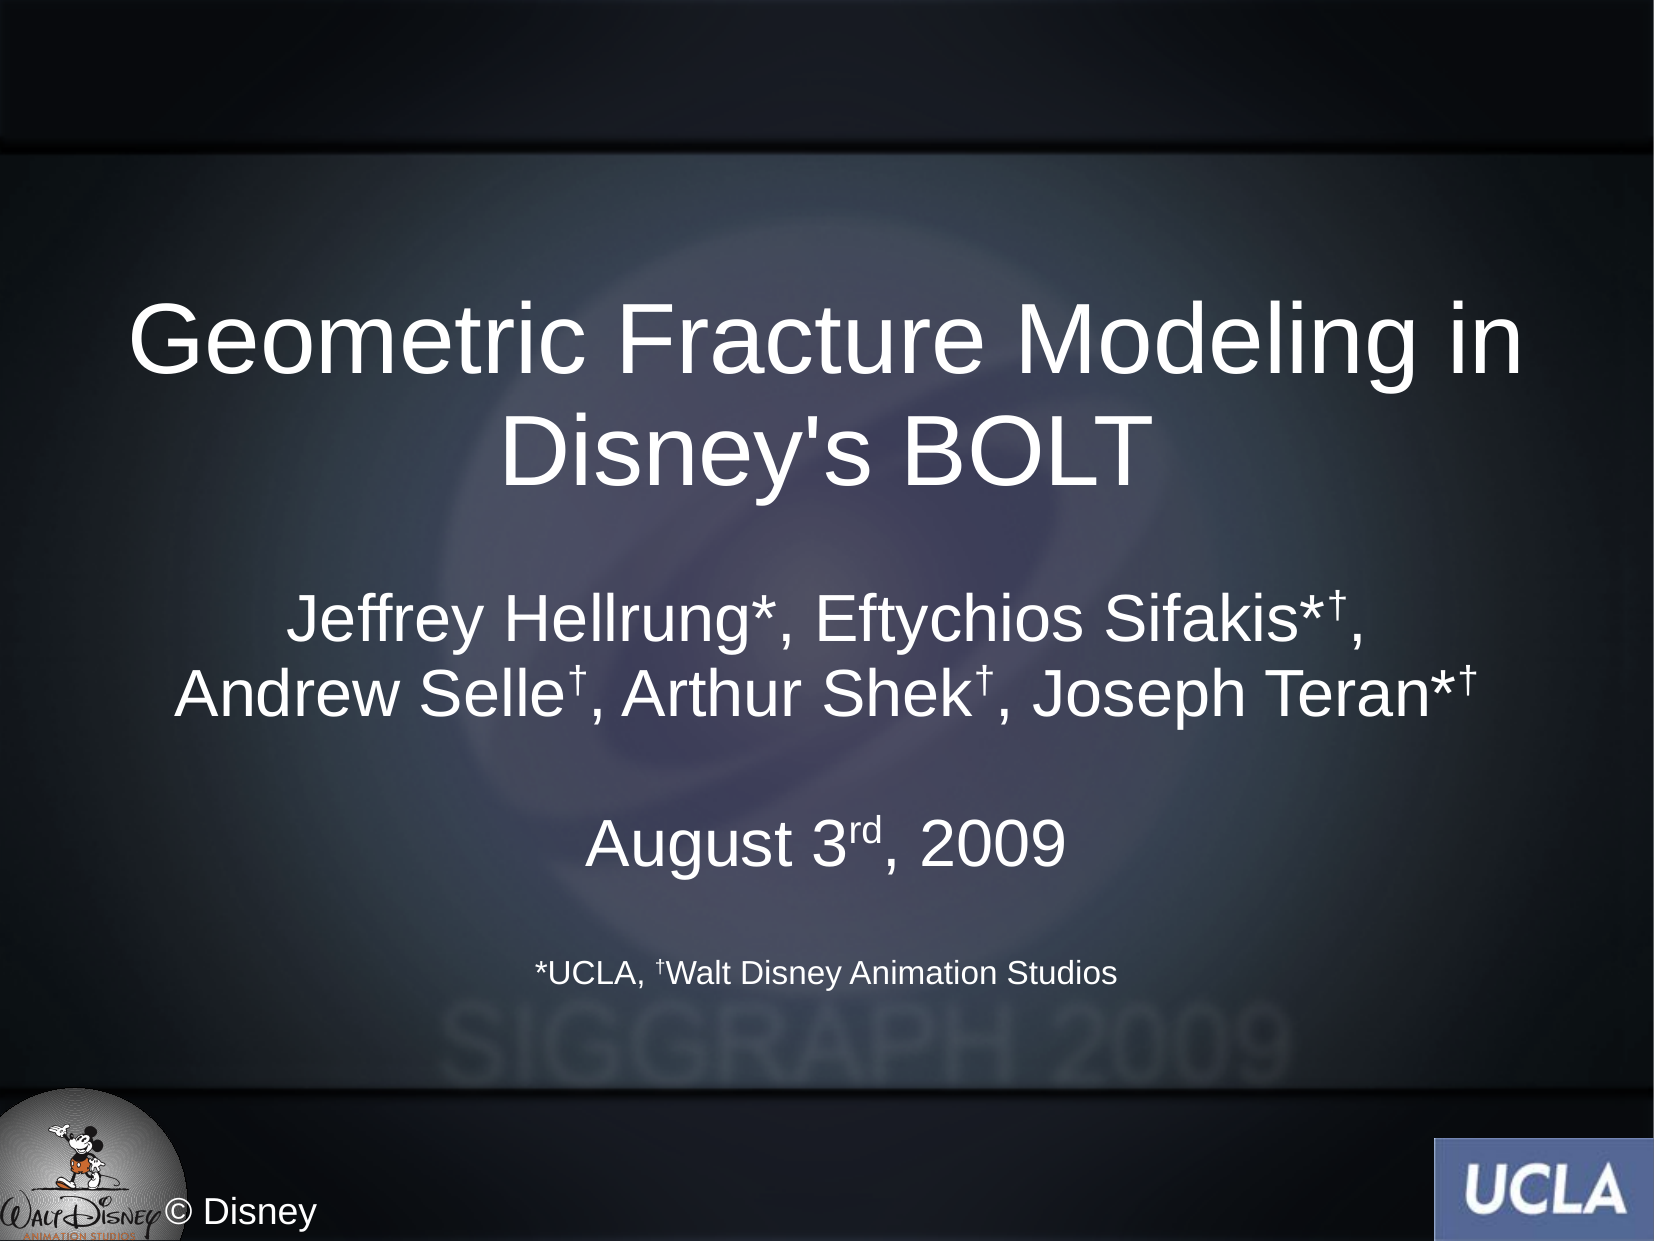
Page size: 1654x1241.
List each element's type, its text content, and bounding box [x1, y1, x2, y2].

picture [0, 0, 1654, 1241]
subtitle Geometric Fracture Modeling in Disney's BOLT Jeffrey Hellrung*, Eftychios Sifakis*†, Andrew Selle†, Arthur Shek†, Joseph Teran*† August 3rd, 2009 *UCLA, †Walt Disney Animation Studios [82, 194, 1571, 1081]
